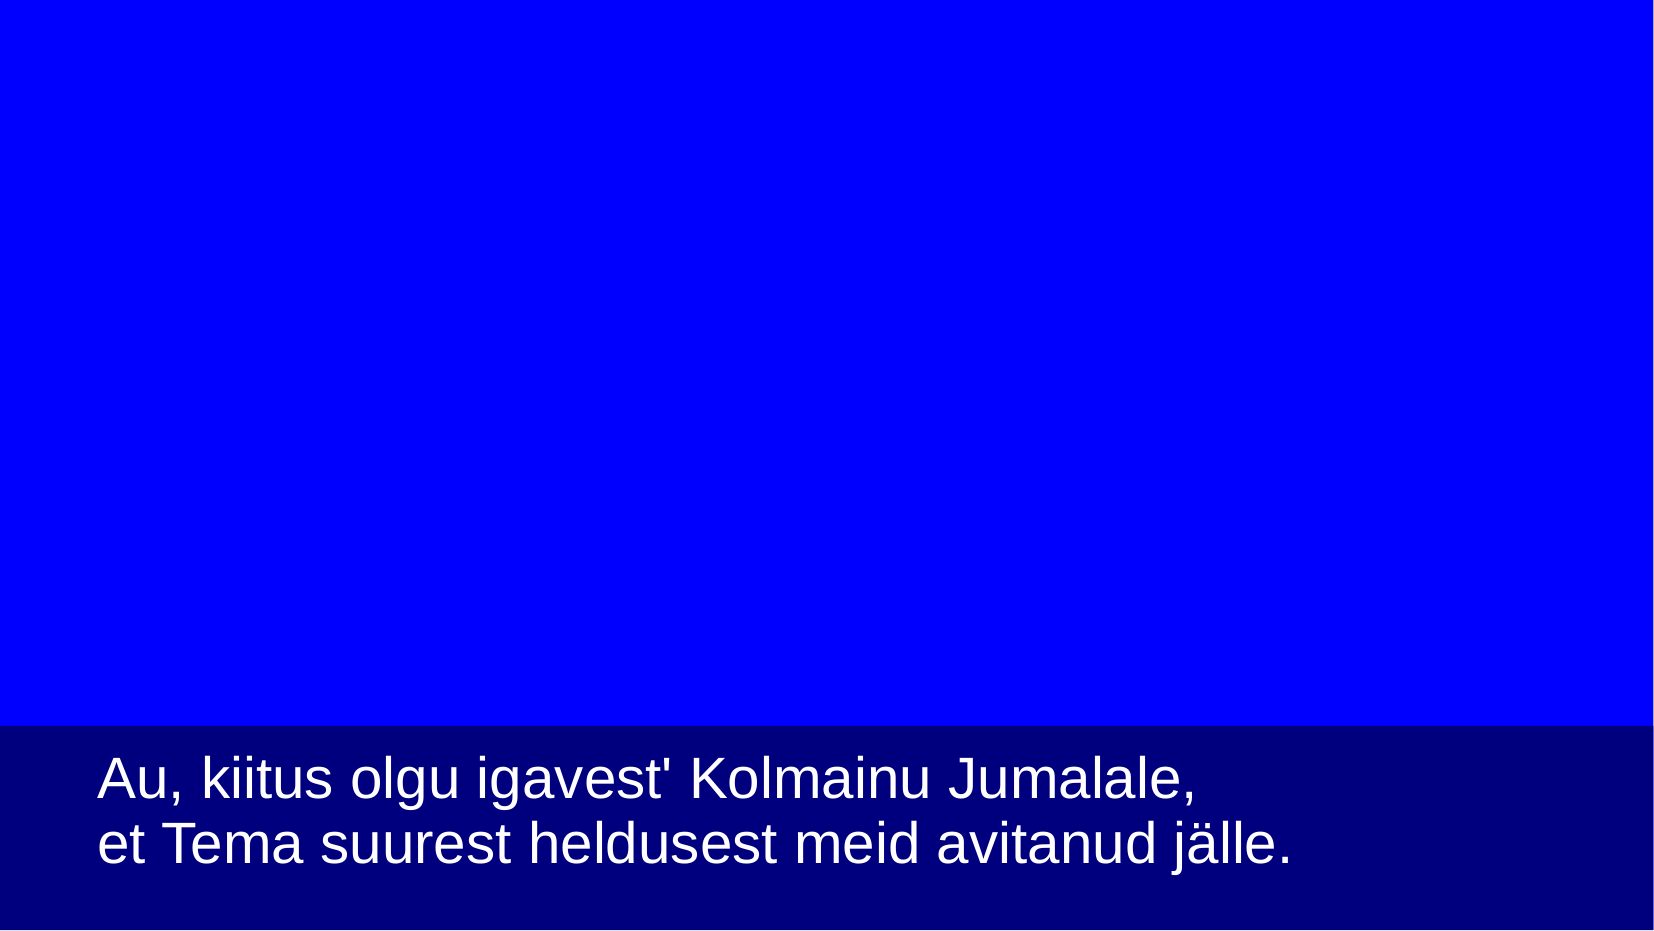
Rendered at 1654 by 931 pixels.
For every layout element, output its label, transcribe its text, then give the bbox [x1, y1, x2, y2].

text_box [0, 725, 1654, 931]
text_box Au, kiitus olgu igavest' Kolmainu Jumalale, et Tema suurest heldusest meid avitanud jälle. [82, 608, 1571, 884]
